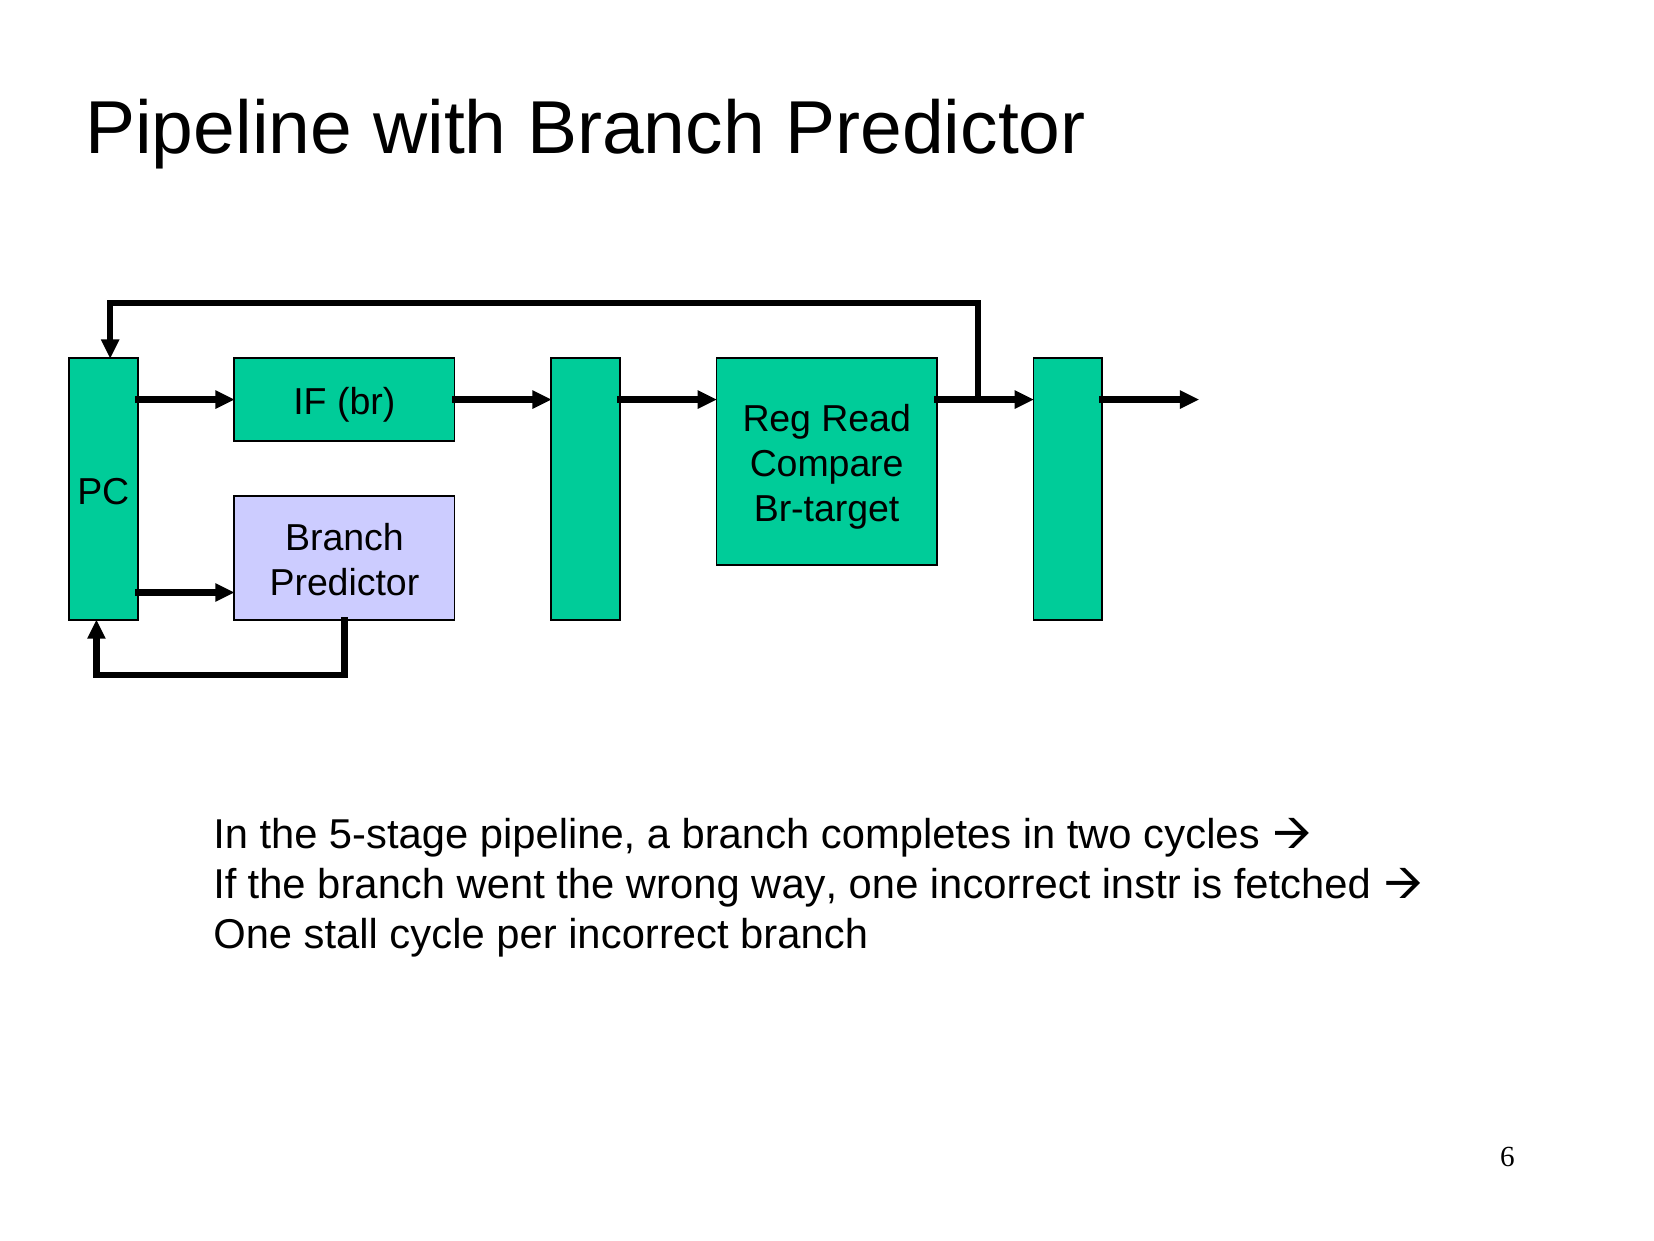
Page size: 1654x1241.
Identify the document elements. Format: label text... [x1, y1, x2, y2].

text_box Branch Predictor [234, 496, 455, 621]
text_box IF (br) [234, 358, 455, 441]
text_box [551, 403, 621, 621]
text_box PC [68, 358, 138, 621]
text_box <number> [1184, 1129, 1530, 1213]
text_box [1033, 403, 1103, 621]
text_box Reg Read Compare Br-target [716, 358, 937, 565]
text_box Pipeline with Branch Predictor [70, 71, 1102, 177]
text_box In the 5-stage pipeline, a branch completes in two cycles  If the branch went the wrong way, one incorrect instr is fetched  One stall cycle per incorrect branch [198, 799, 1440, 965]
